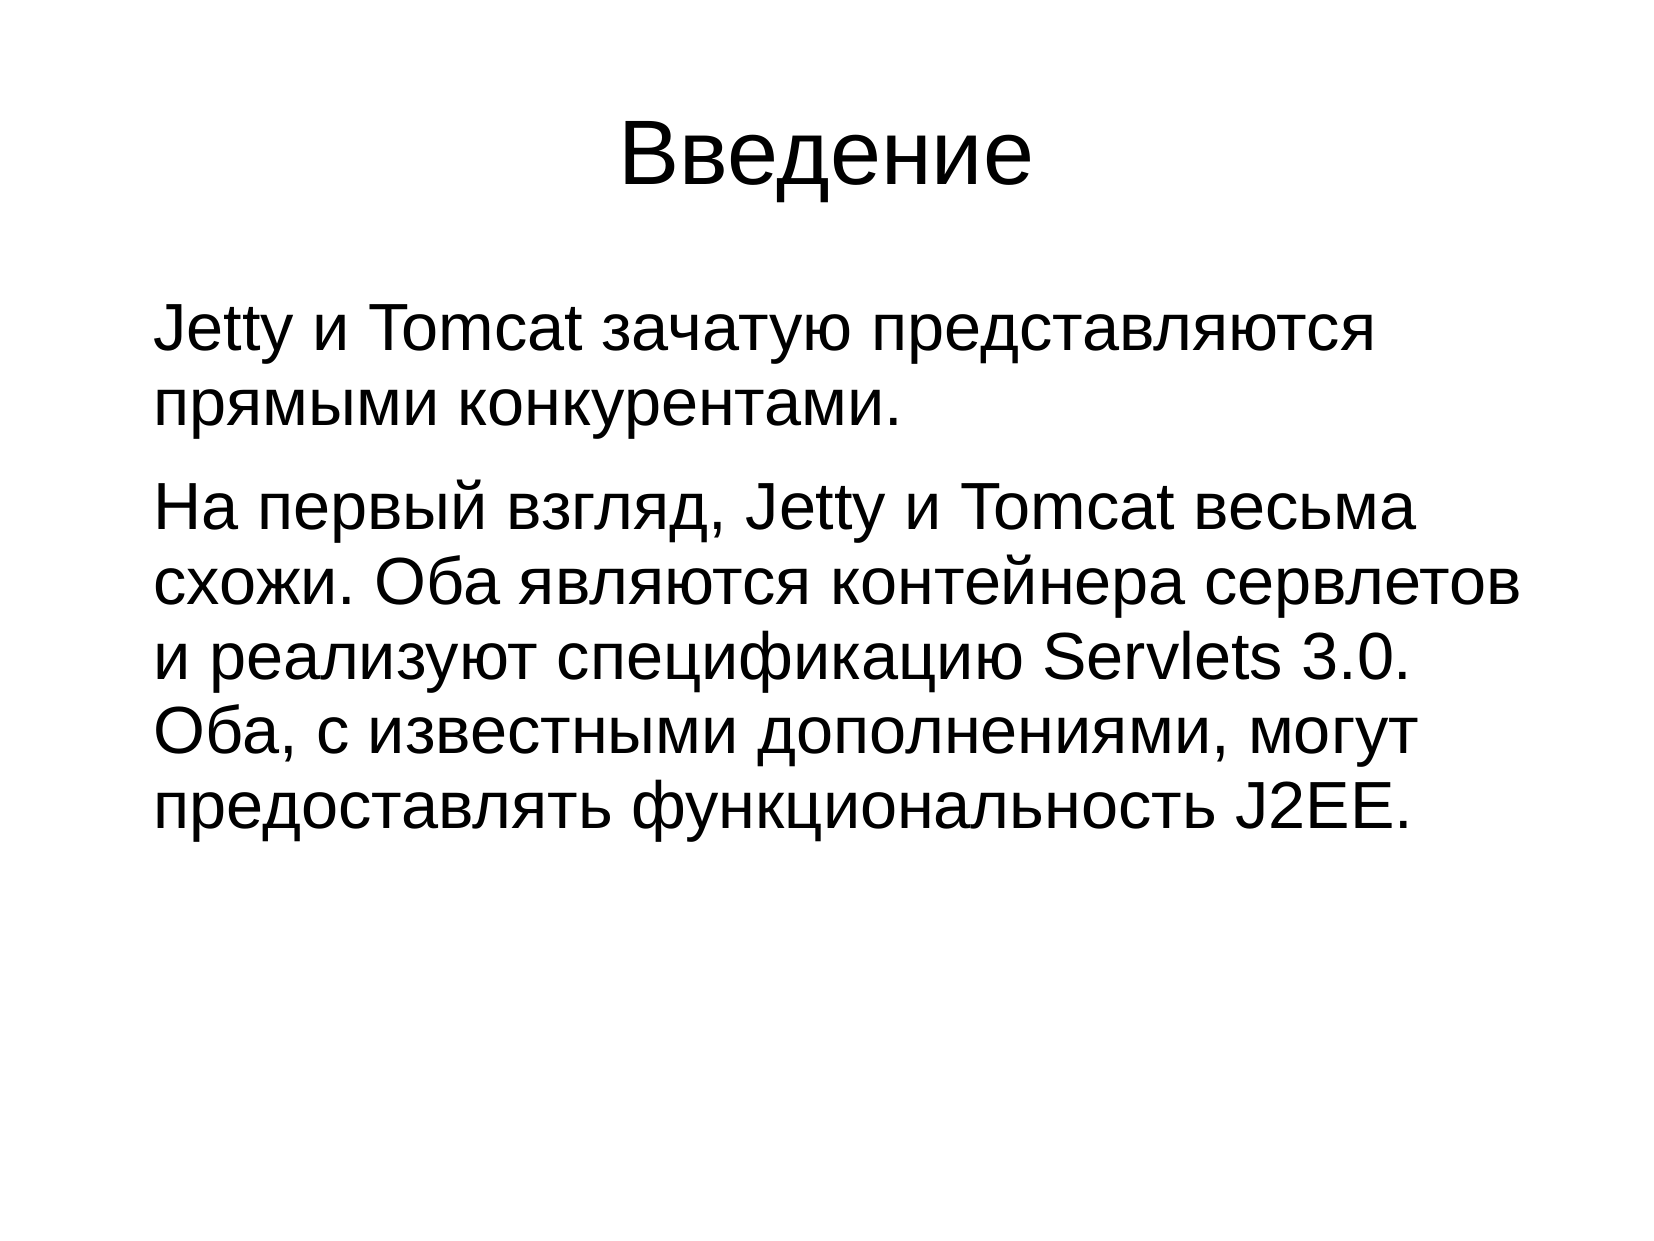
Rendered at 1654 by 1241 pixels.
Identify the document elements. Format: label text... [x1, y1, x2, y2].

title Введение [82, 49, 1571, 257]
list Jetty и Tomcat зачатую представляются прямыми конкурентами. На первый взгляд, Jetty и Tomcat весьма схожи. Оба являются контейнера сервлетов и реализуют спецификацию Servlets 3.0. Оба, с известными дополнениями, могут предоставлять функциональность J2EE. [82, 290, 1571, 1010]
